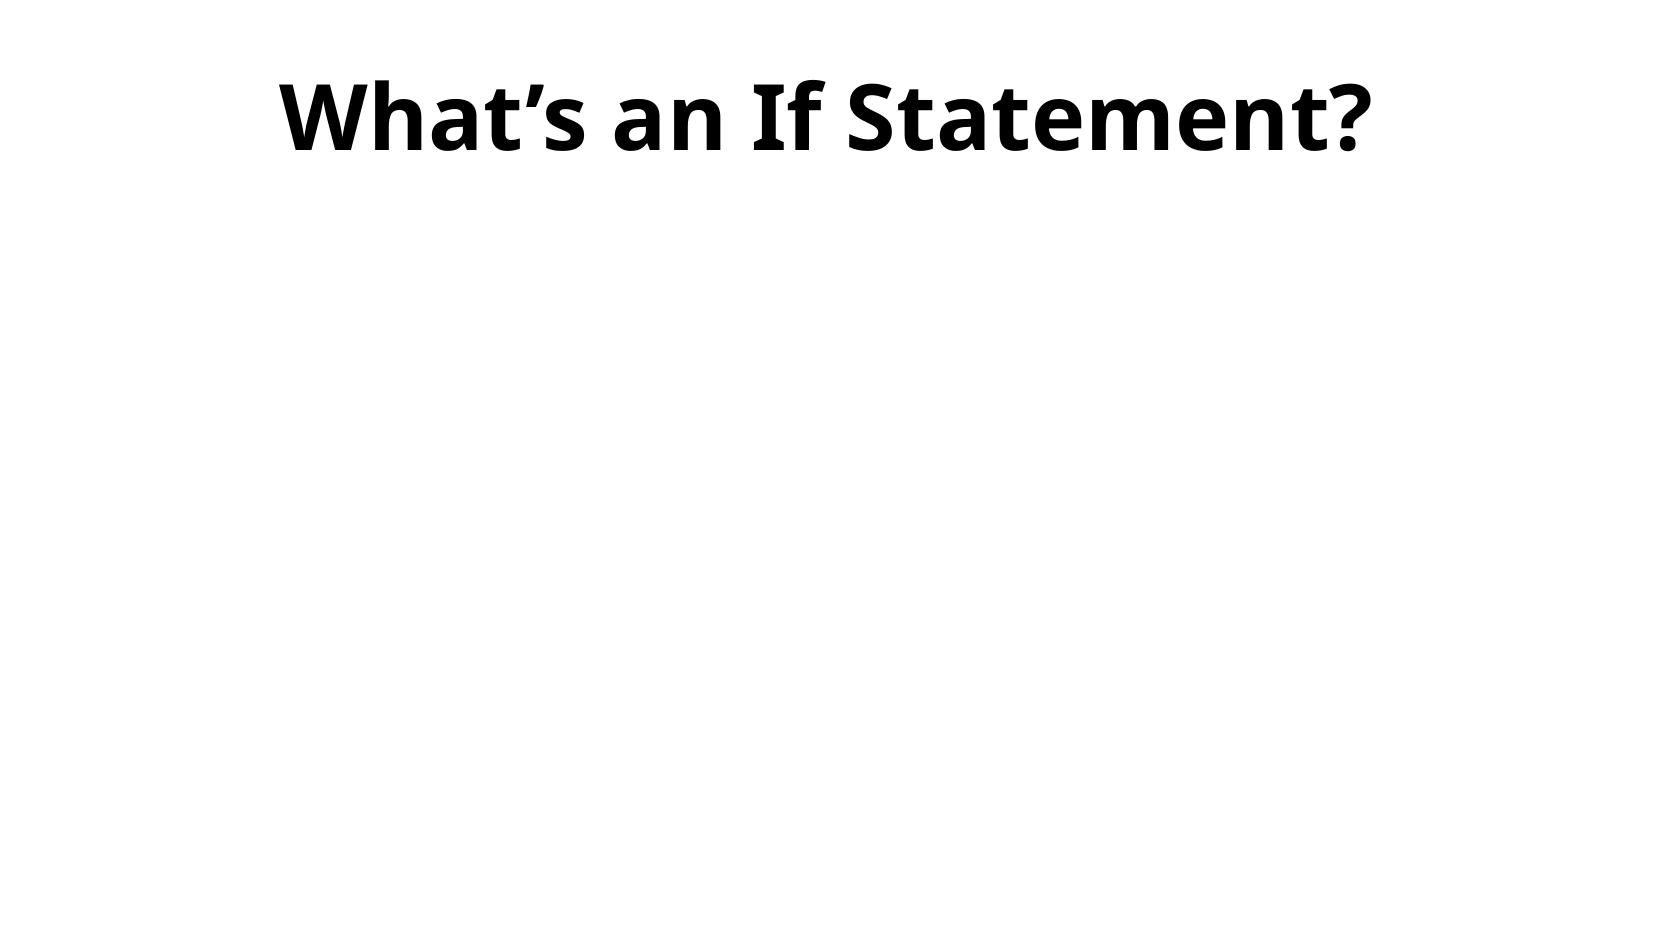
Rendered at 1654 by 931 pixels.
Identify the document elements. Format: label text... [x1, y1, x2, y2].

title What’s an If Statement? [82, 37, 1571, 193]
